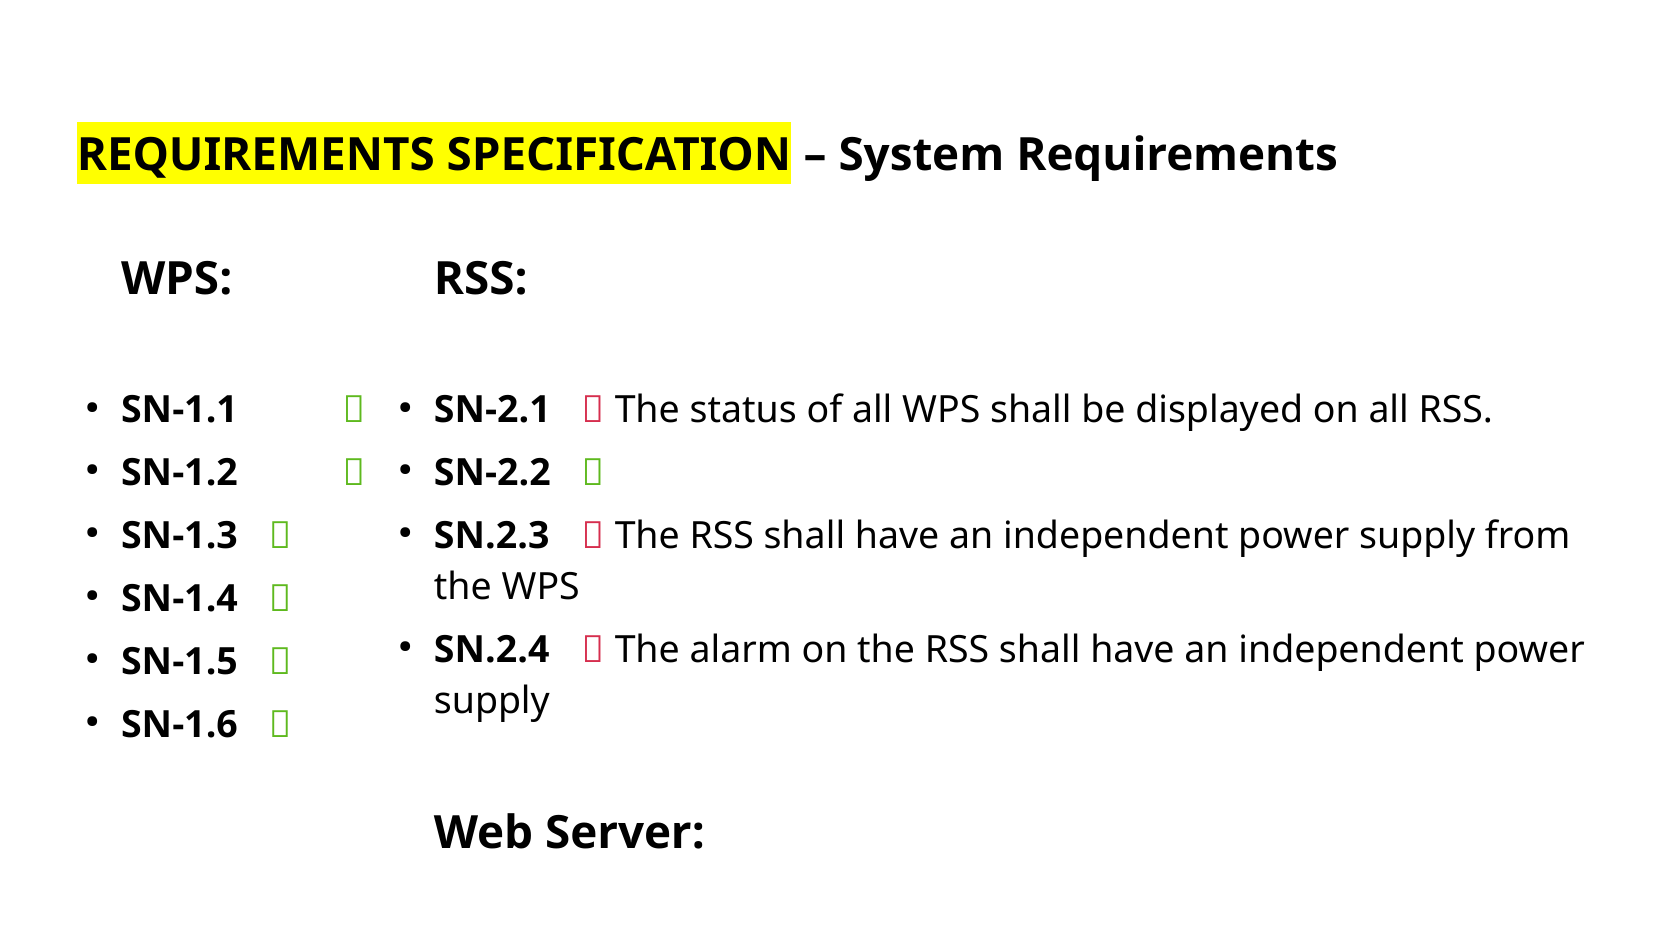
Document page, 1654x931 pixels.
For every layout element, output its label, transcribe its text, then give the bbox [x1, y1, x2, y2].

text_box RSS: SN-2.1  The status of all WPS shall be displayed on all RSS. SN-2.2  SN.2.3  The RSS shall have an independent power supply from the WPS SN.2.4  The alarm on the RSS shall have an independent power supply Web Server: SN-3.1  [383, 238, 1654, 931]
text_box WPS: SN-1.1  SN-1.2  SN-1.3  SN-1.4  SN-1.5  SN-1.6  [70, 238, 383, 857]
title REQUIREMENTS SPECIFICATION – System Requirements [76, 99, 1565, 207]
